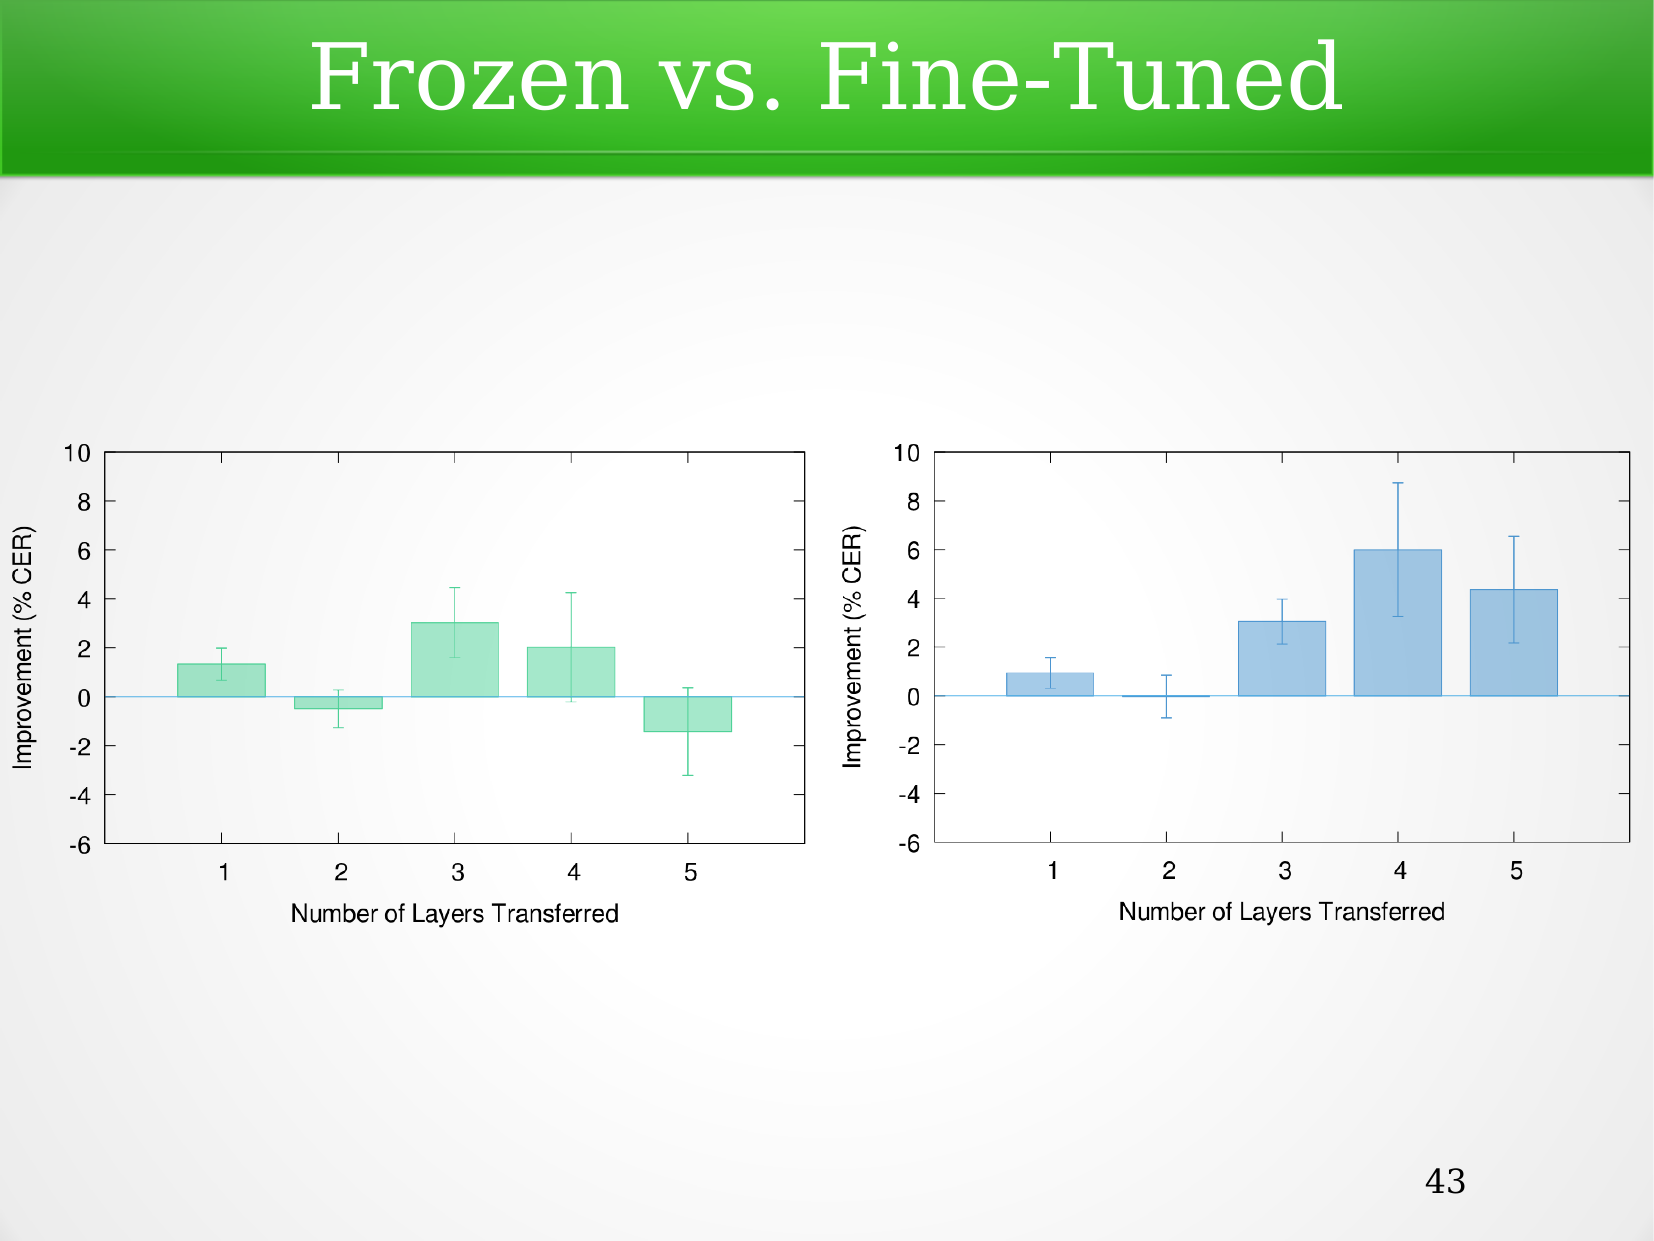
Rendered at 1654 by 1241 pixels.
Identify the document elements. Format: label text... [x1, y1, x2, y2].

title Frozen vs. Fine-Tuned [82, 11, 1571, 154]
picture [0, 0, 1654, 1241]
